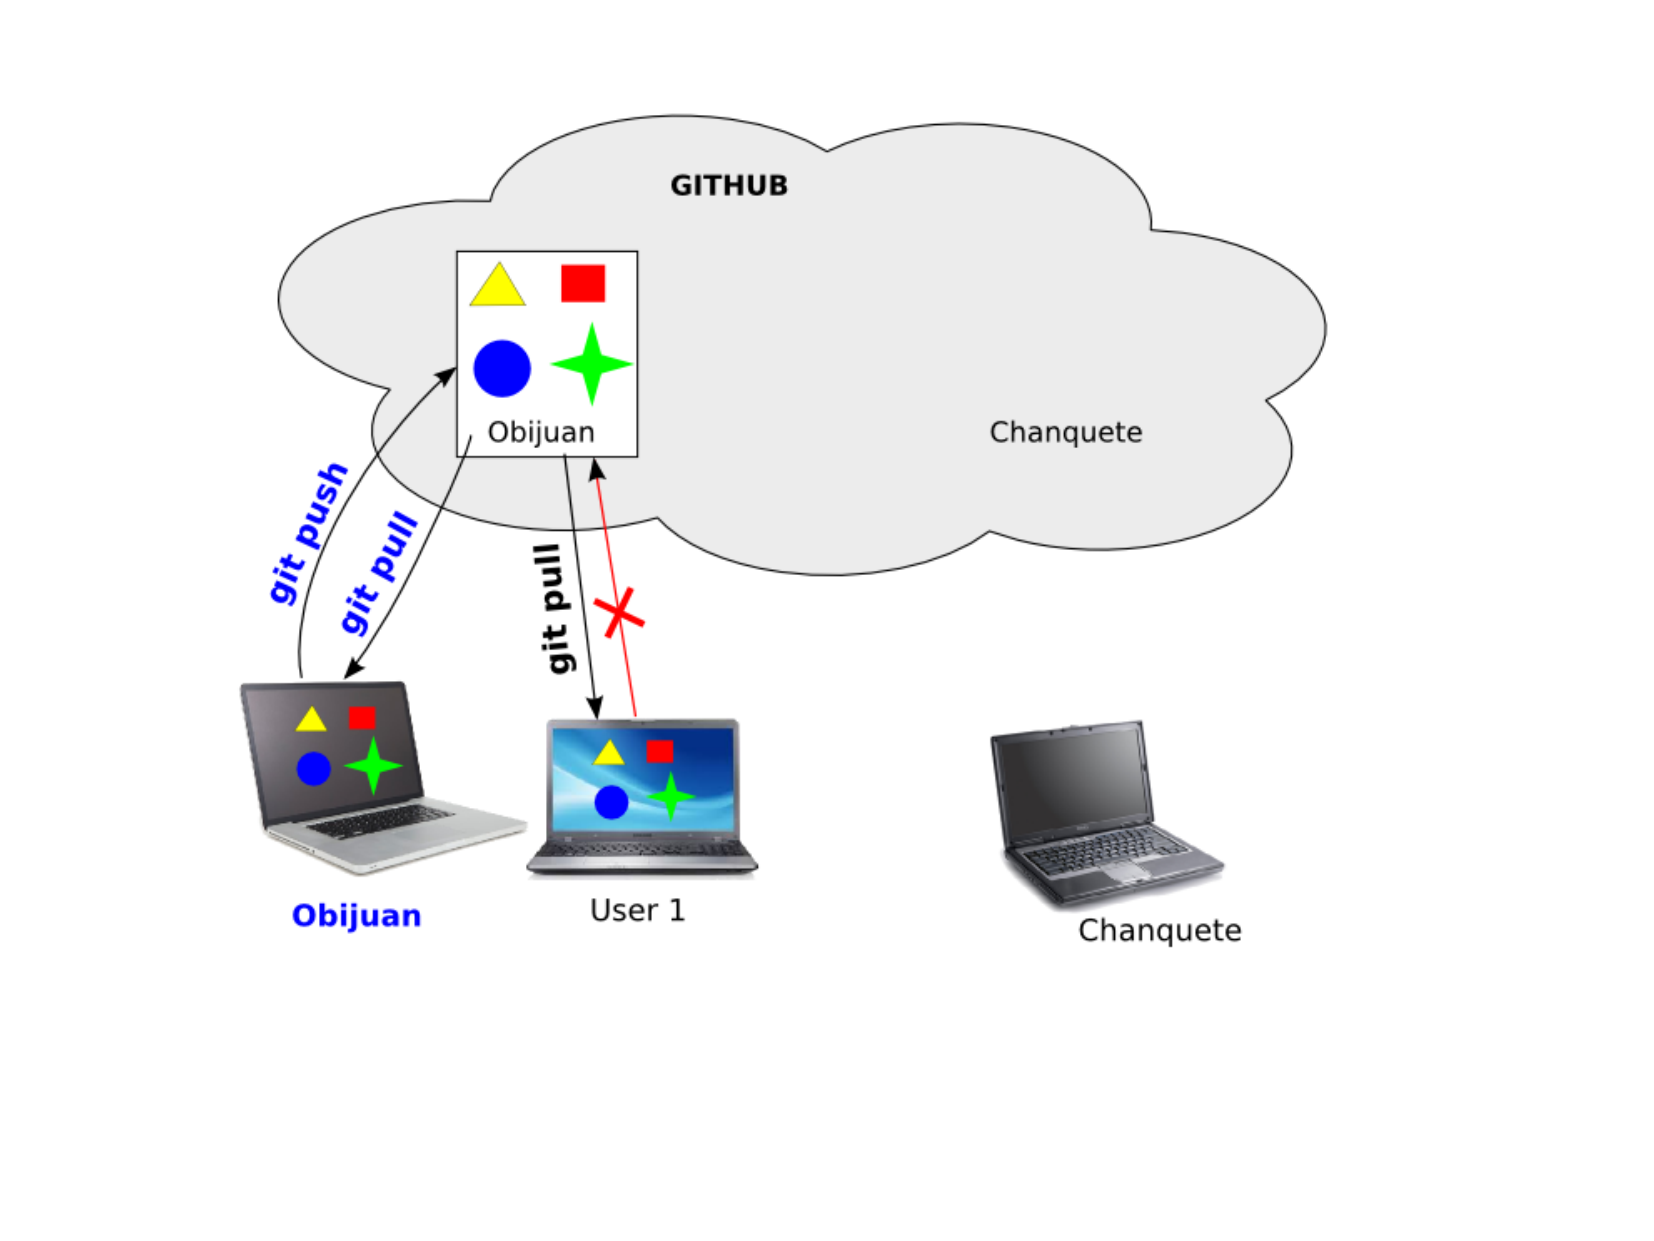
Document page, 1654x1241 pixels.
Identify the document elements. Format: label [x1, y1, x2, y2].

picture [223, 89, 1351, 974]
